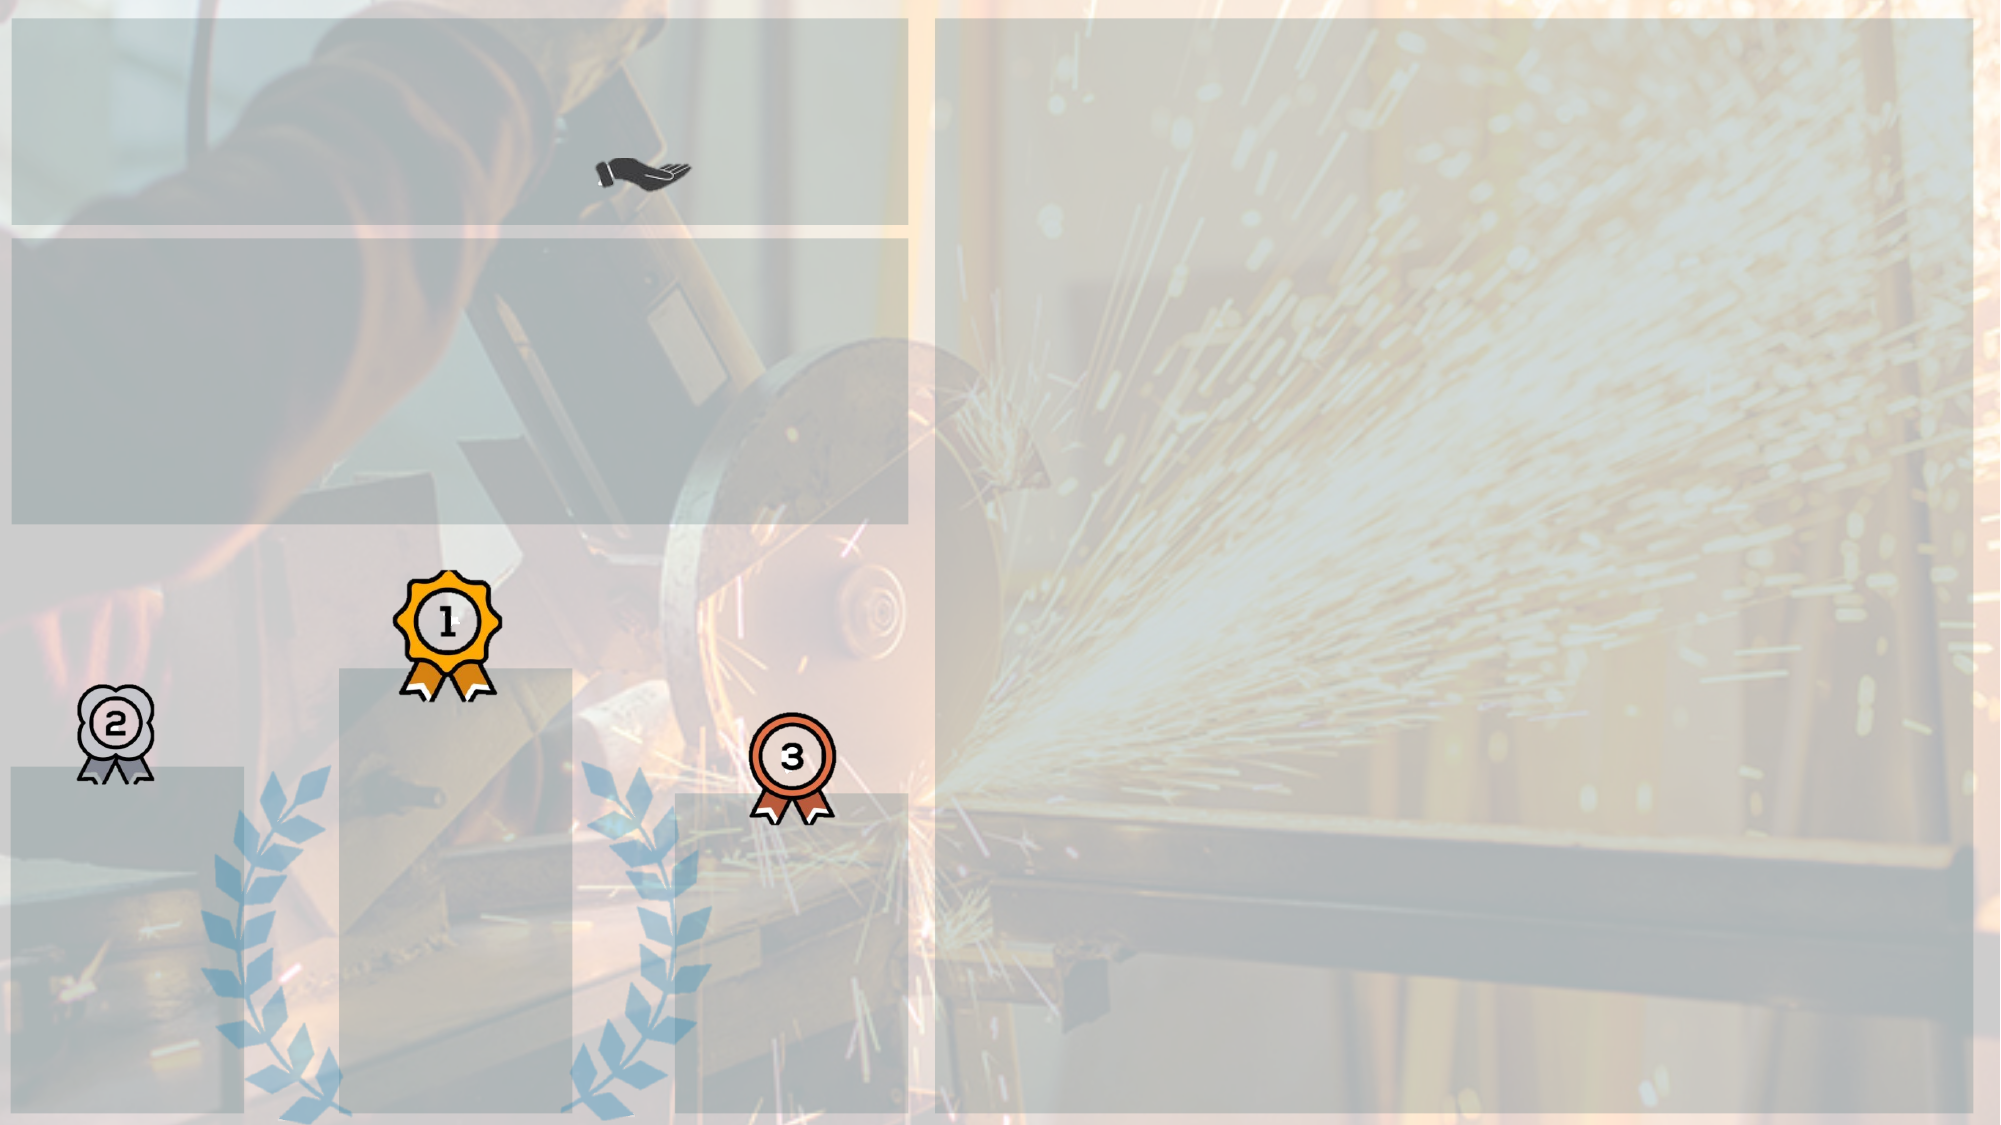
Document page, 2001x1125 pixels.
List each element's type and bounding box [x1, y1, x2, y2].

text_box [717, 793, 908, 1113]
picture [0, 0, 2000, 1125]
text_box [339, 668, 572, 1113]
text_box [12, 238, 908, 524]
text_box [11, 767, 194, 1113]
text_box [12, 18, 908, 225]
text_box [935, 18, 1973, 1113]
